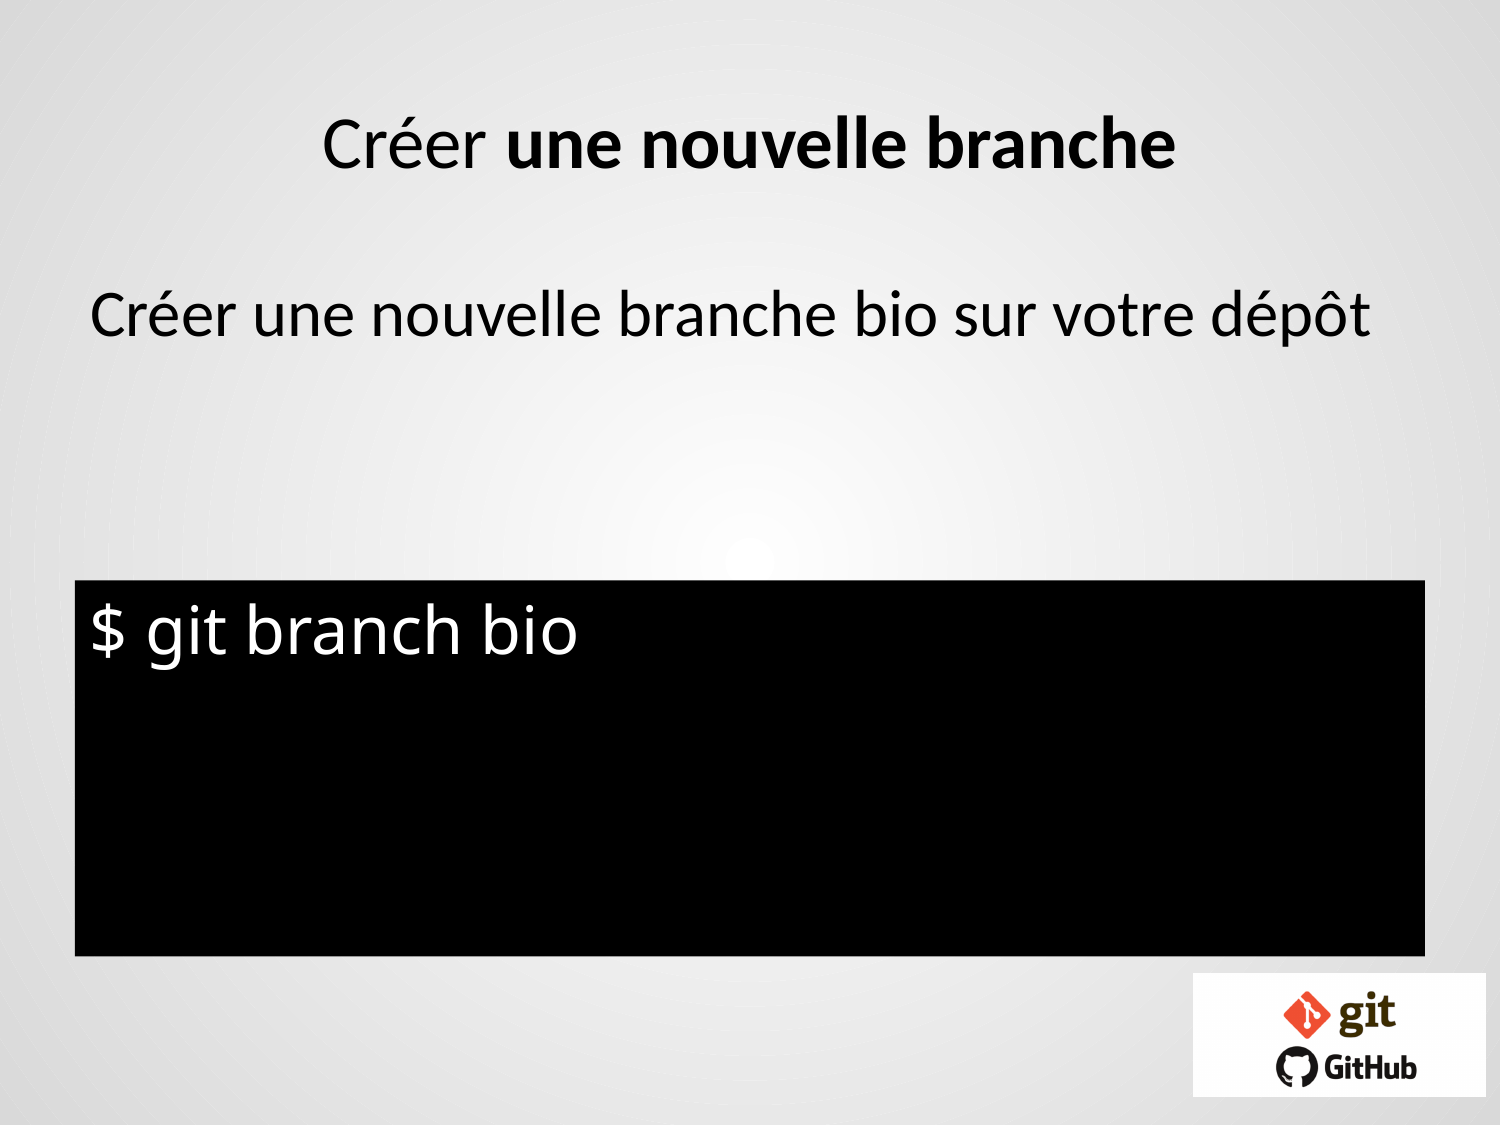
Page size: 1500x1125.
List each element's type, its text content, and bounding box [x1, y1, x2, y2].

title Créer une nouvelle branche [75, 45, 1425, 233]
text_box $ git branch bio [74, 580, 1425, 957]
list Créer une nouvelle branche bio sur votre dépôt [75, 262, 1425, 562]
picture [1193, 973, 1486, 1097]
